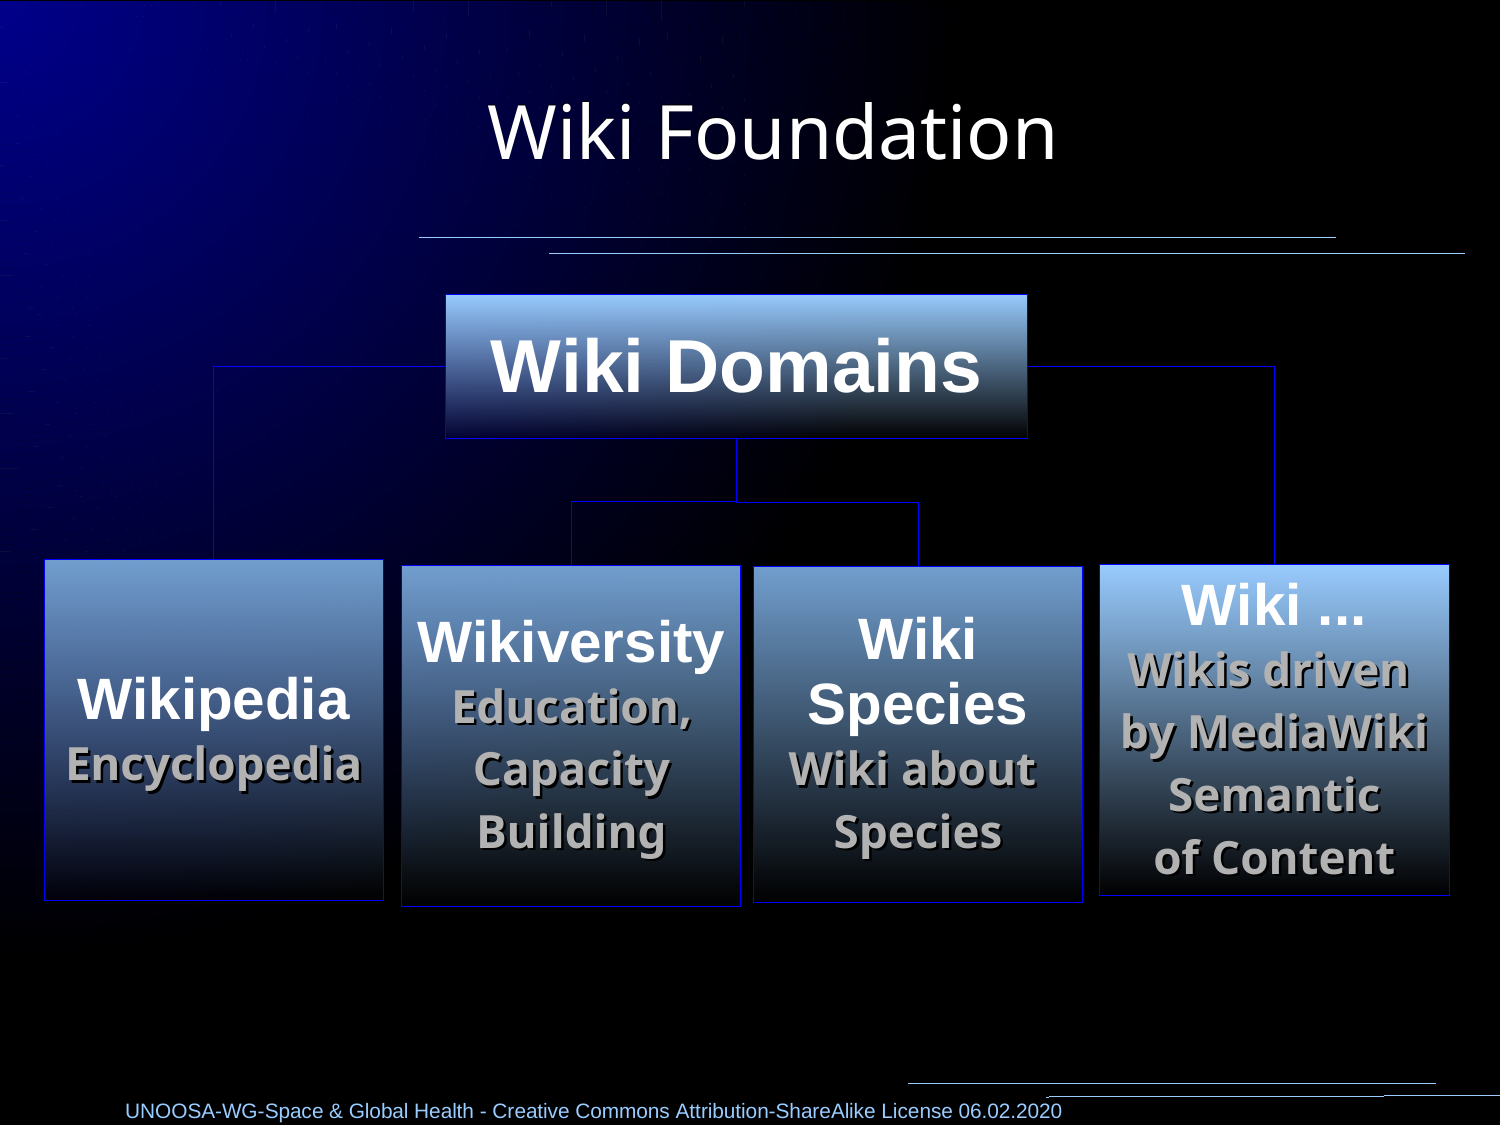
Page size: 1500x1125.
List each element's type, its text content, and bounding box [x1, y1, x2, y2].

text_box Wiki Species Wiki about Species [753, 566, 1083, 575]
text_box Wiki ... Wikis driven by MediaWiki Semantic of Content [1099, 564, 1450, 572]
text_box Wikiversity Education, Capacity Building [401, 565, 741, 574]
text_box Wikipedia Encyclopedia [44, 559, 384, 568]
